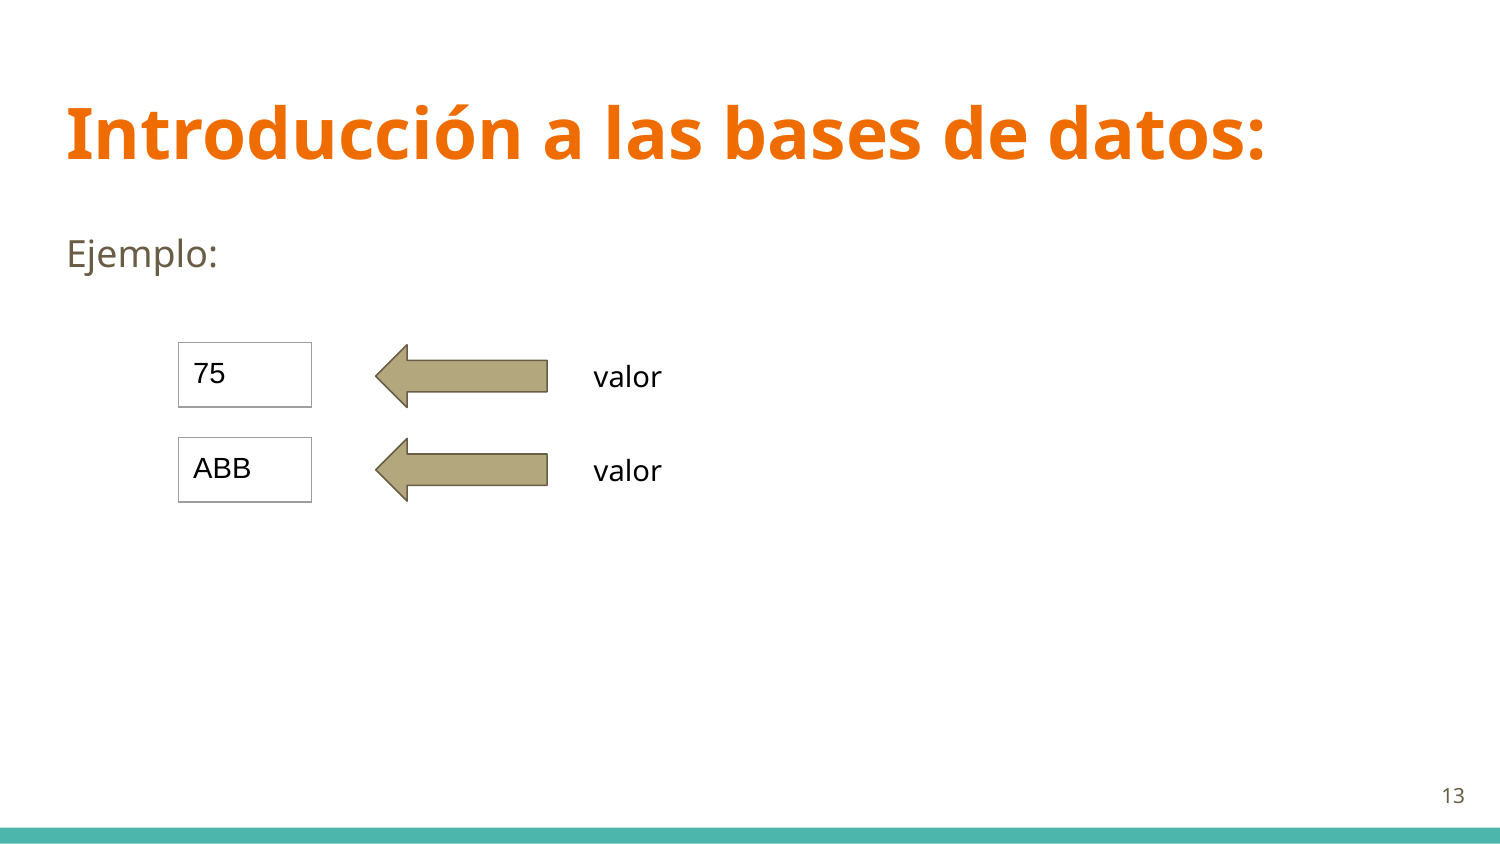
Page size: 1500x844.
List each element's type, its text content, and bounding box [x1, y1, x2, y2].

text_box valor [578, 436, 750, 502]
table_header ABB [179, 438, 311, 501]
table_header 75 [179, 343, 311, 406]
title Introducción a las bases de datos: [51, 72, 1449, 189]
slide_number <number> [1389, 764, 1480, 830]
text_box [375, 344, 548, 408]
list Ejemplo: [51, 207, 464, 324]
text_box valor [578, 343, 750, 409]
text_box [375, 438, 548, 502]
